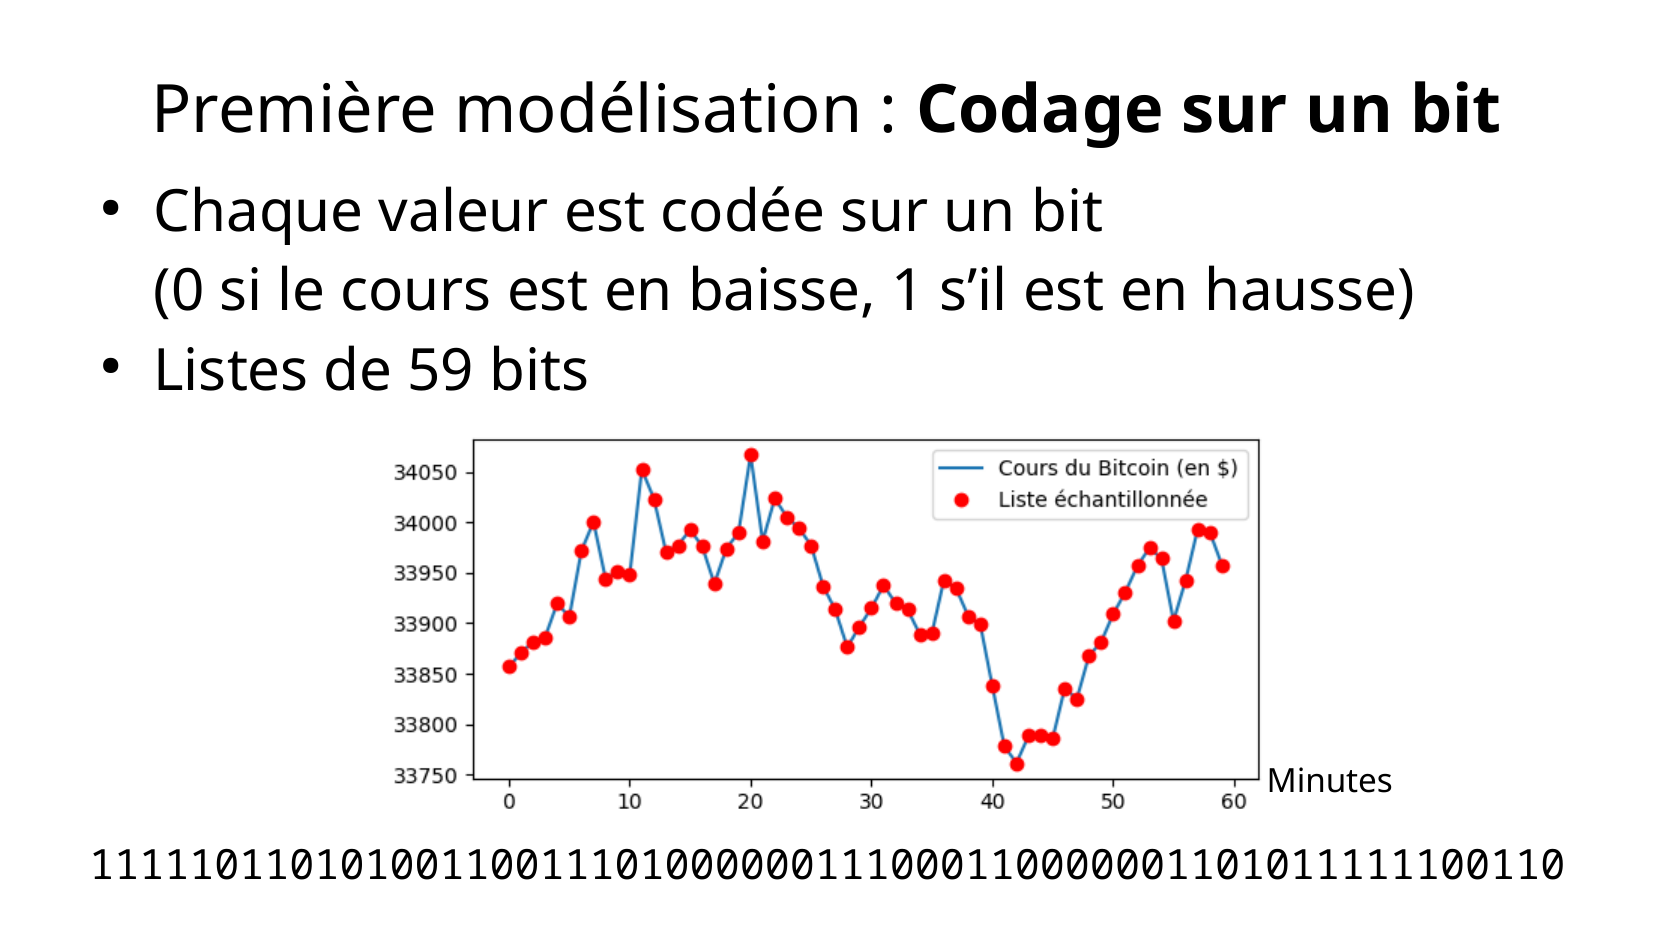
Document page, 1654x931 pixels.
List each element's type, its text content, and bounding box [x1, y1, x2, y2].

picture [383, 413, 1270, 827]
list Chaque valeur est codée sur un bit (0 si le cours est en baisse, 1 s’il est en hausse) Listes de 59 bits [82, 169, 1571, 709]
title Première modélisation : Codage sur un bit [82, 29, 1571, 169]
text_box 11111011010100110011101000000111000110000001101011111100110 [0, 827, 1654, 931]
text_box Minutes [1251, 750, 1430, 816]
